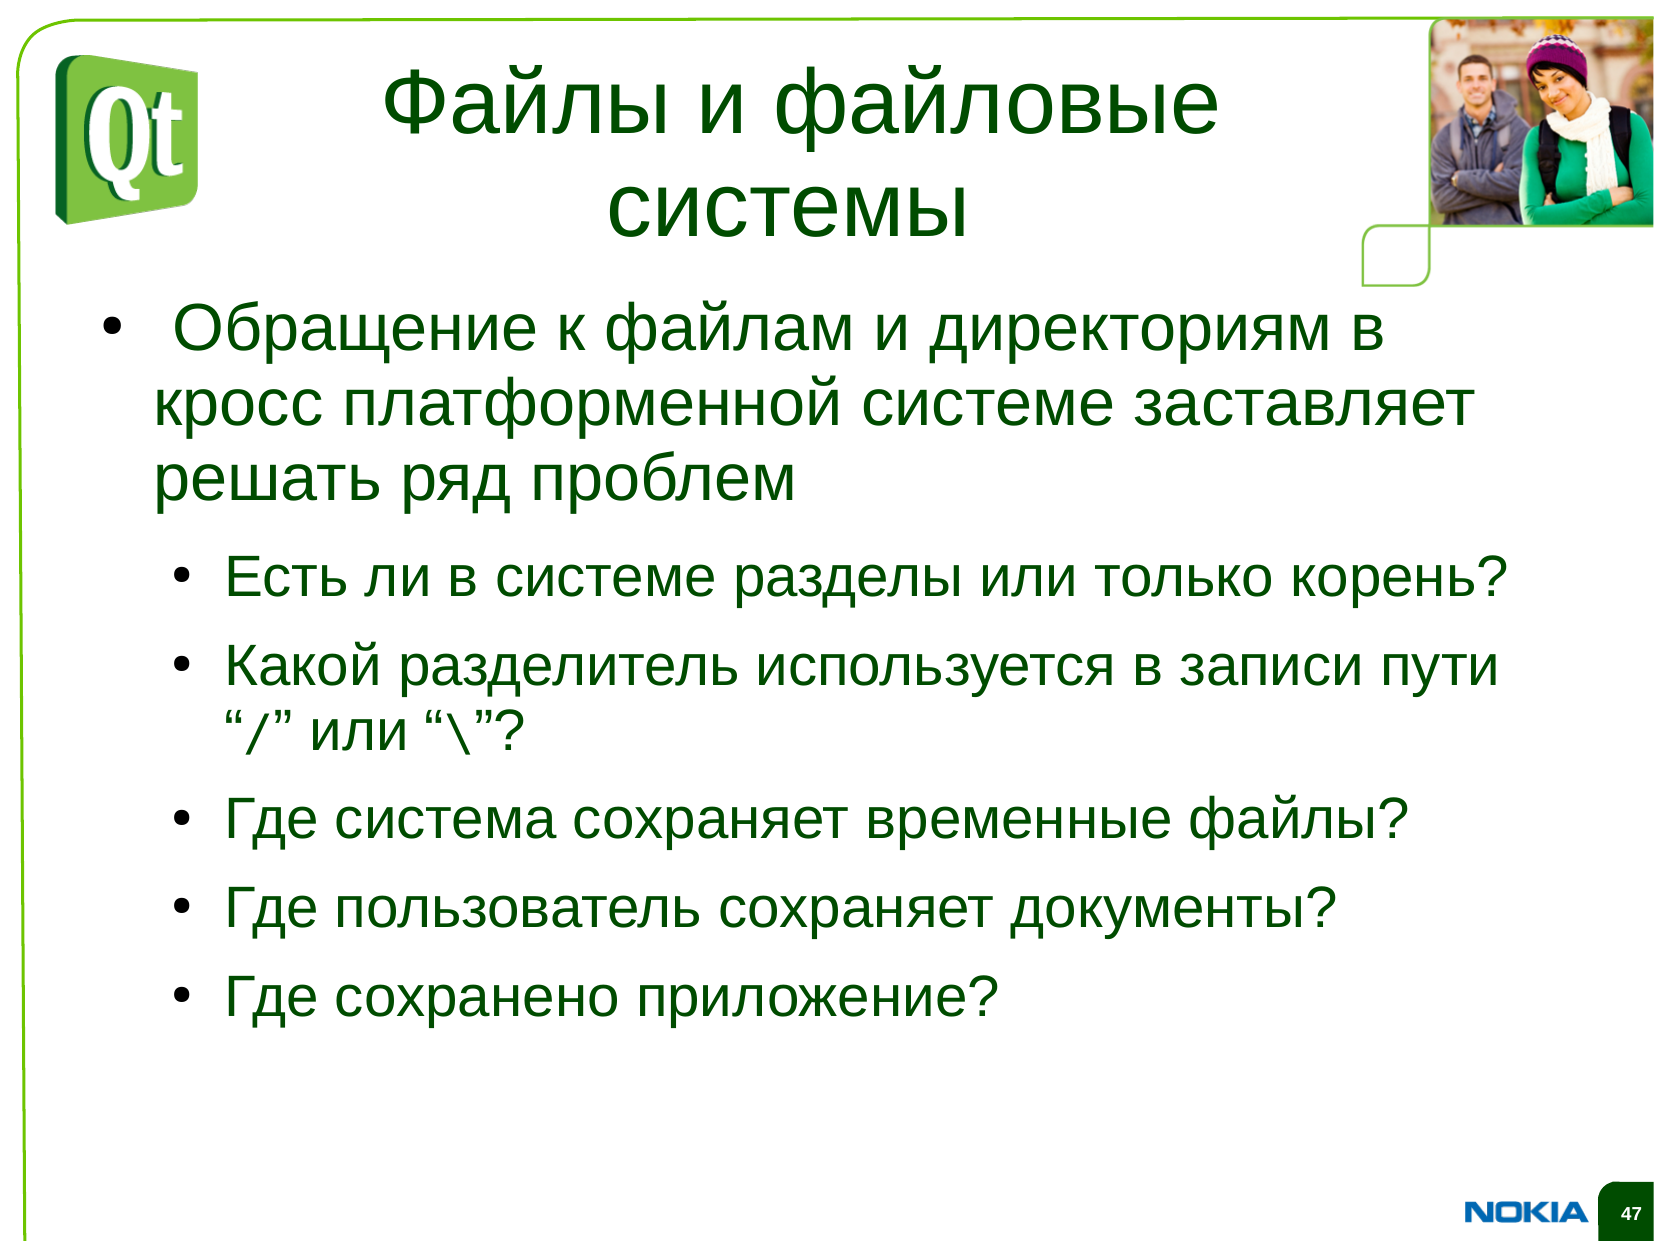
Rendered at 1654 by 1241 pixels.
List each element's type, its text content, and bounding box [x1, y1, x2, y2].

picture [1465, 1201, 1589, 1223]
picture [1361, 17, 1654, 287]
title Файлы и файловые системы [251, 49, 1327, 257]
list Обращение к файлам и директориям в кросс платформенной системе заставляет решать ряд проблем Есть ли в системе разделы или только корень? Какой разделитель используется в записи пути “/” или “\”? Где система сохраняет временные файлы? Где пользователь сохраняет документы? Где сохранено приложение? [82, 290, 1571, 1094]
picture [55, 55, 198, 225]
